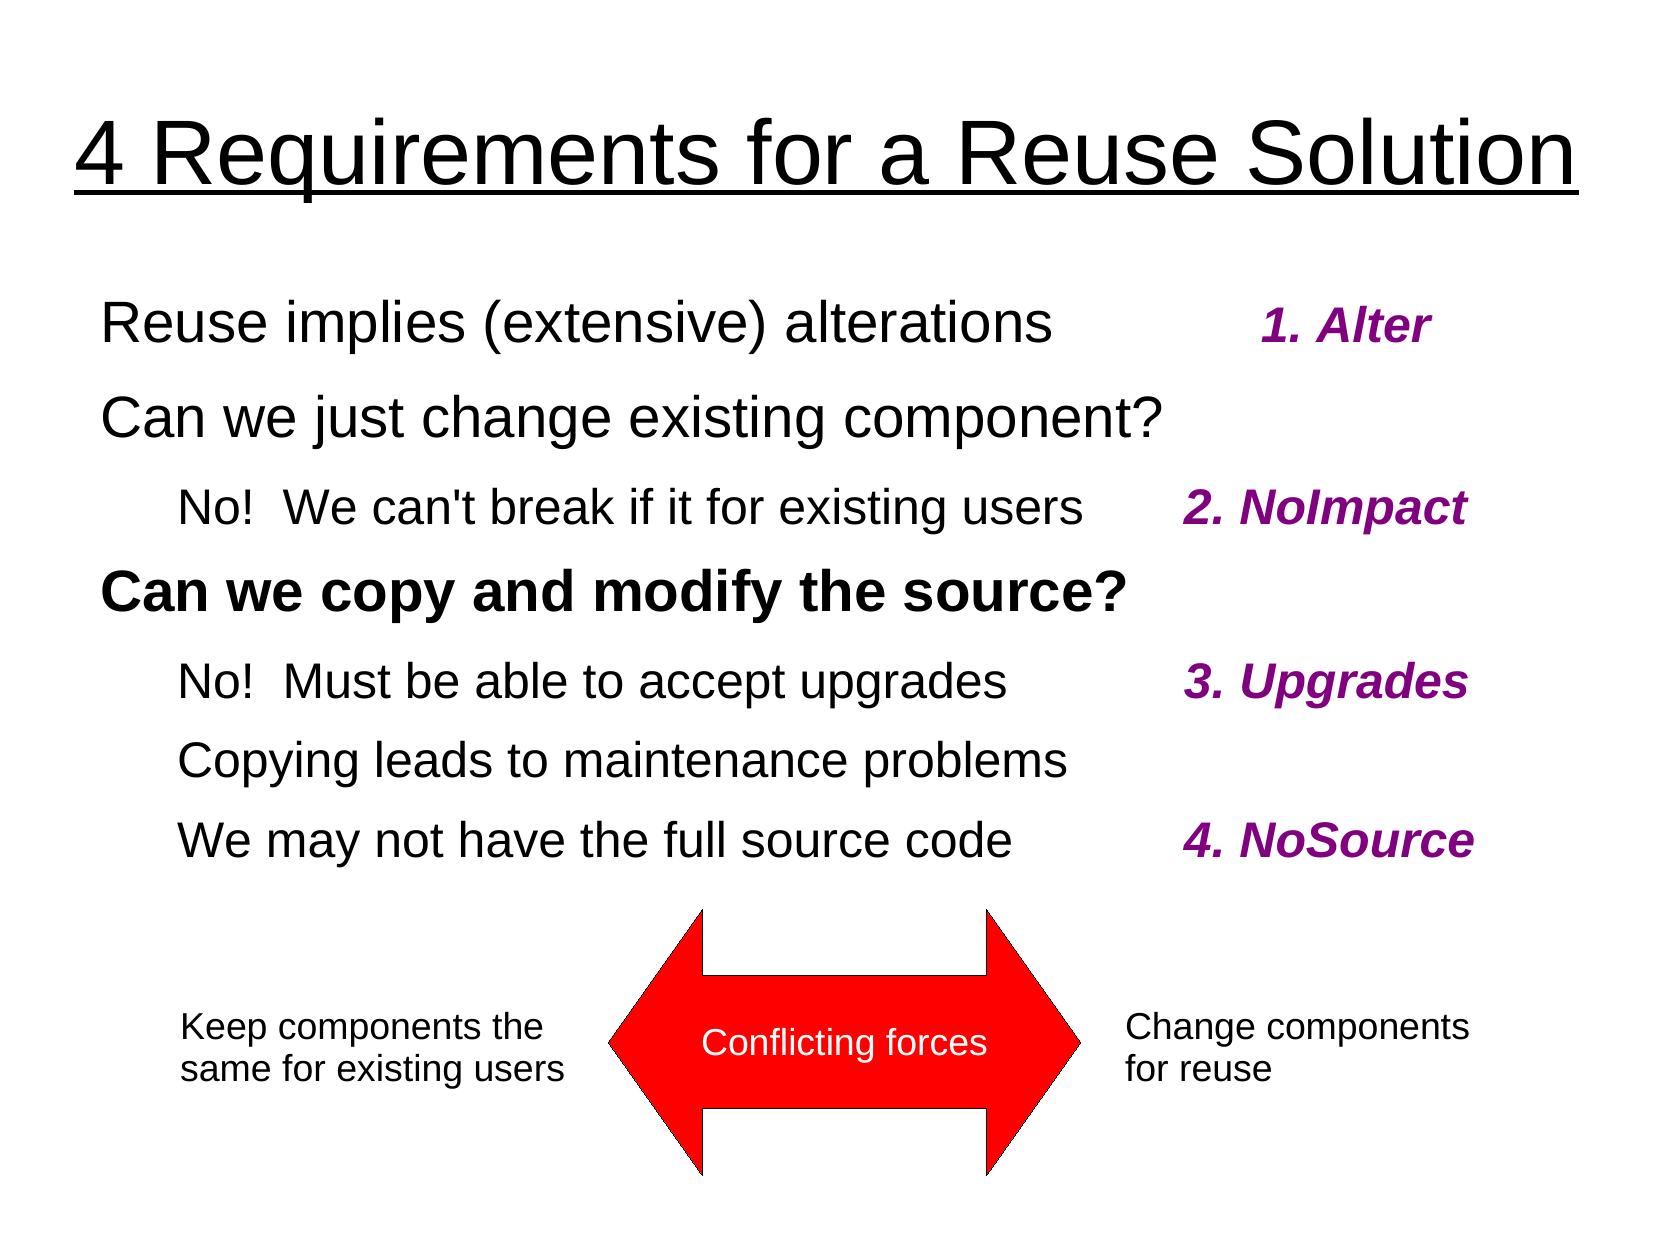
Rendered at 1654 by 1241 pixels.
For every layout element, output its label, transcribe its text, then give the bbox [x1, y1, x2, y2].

list Reuse implies (extensive) alterations 1. Alter Can we just change existing component? No! We can't break if it for existing users 2. NoImpact Can we copy and modify the source? No! Must be able to accept upgrades 3. Upgrades Copying leads to maintenance problems We may not have the full source code 4. NoSource [82, 290, 1571, 1109]
text_box Keep components the same for existing users [165, 998, 609, 1176]
text_box Conflicting forces [609, 909, 1081, 1176]
text_box Change components for reuse [1110, 998, 1495, 1146]
title 4 Requirements for a Reuse Solution [29, 49, 1625, 257]
